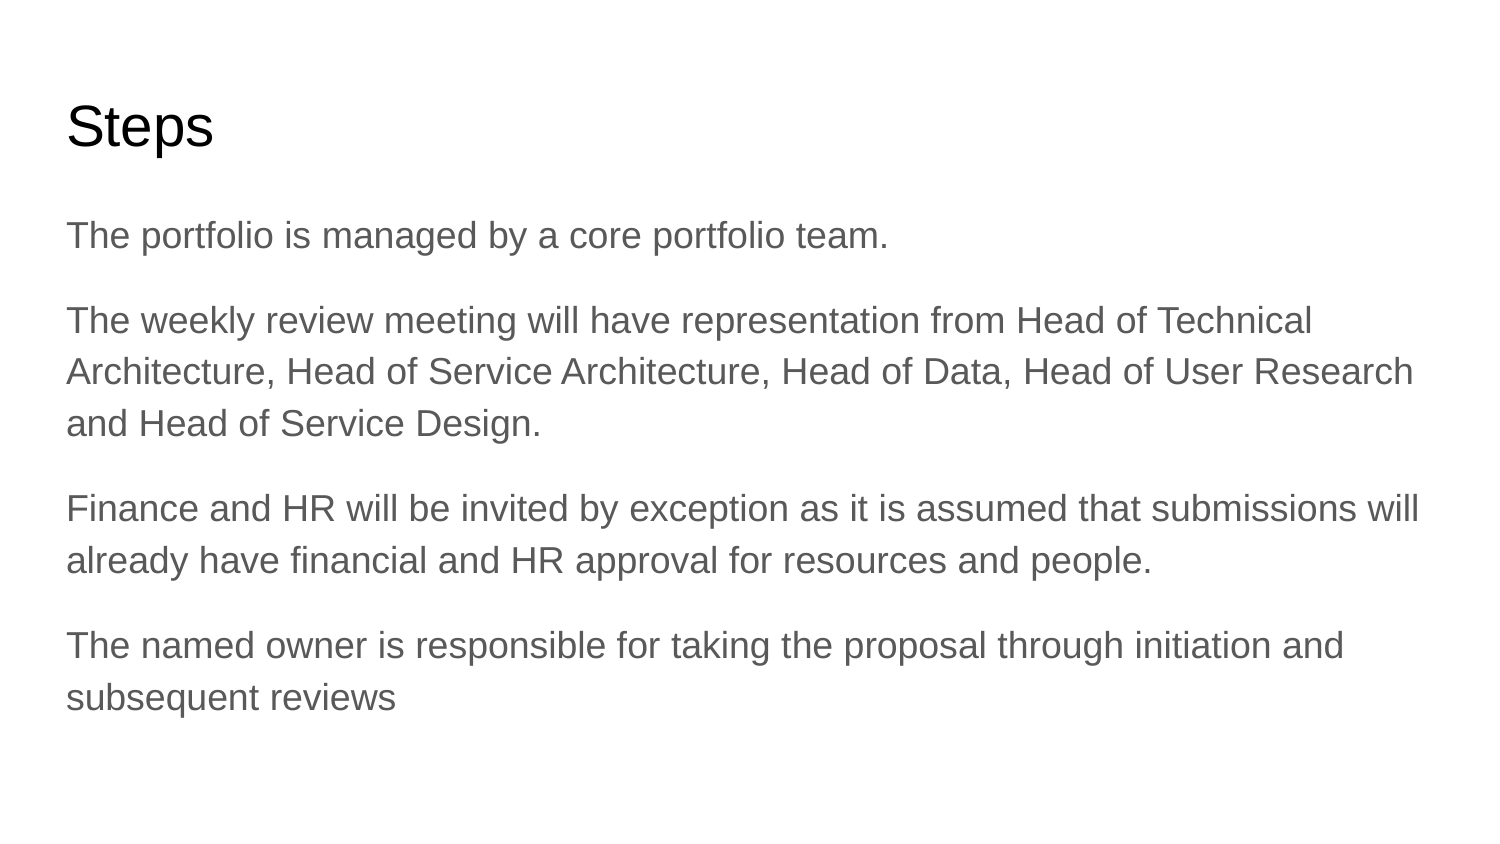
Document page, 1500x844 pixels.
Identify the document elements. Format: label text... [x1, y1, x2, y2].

title Steps [51, 72, 1449, 167]
list The portfolio is managed by a core portfolio team. The weekly review meeting will have representation from Head of Technical Architecture, Head of Service Architecture, Head of Data, Head of User Research and Head of Service Design. Finance and HR will be invited by exception as it is assumed that submissions will already have financial and HR approval for resources and people. The named owner is responsible for taking the proposal through initiation and subsequent reviews [51, 189, 1449, 750]
